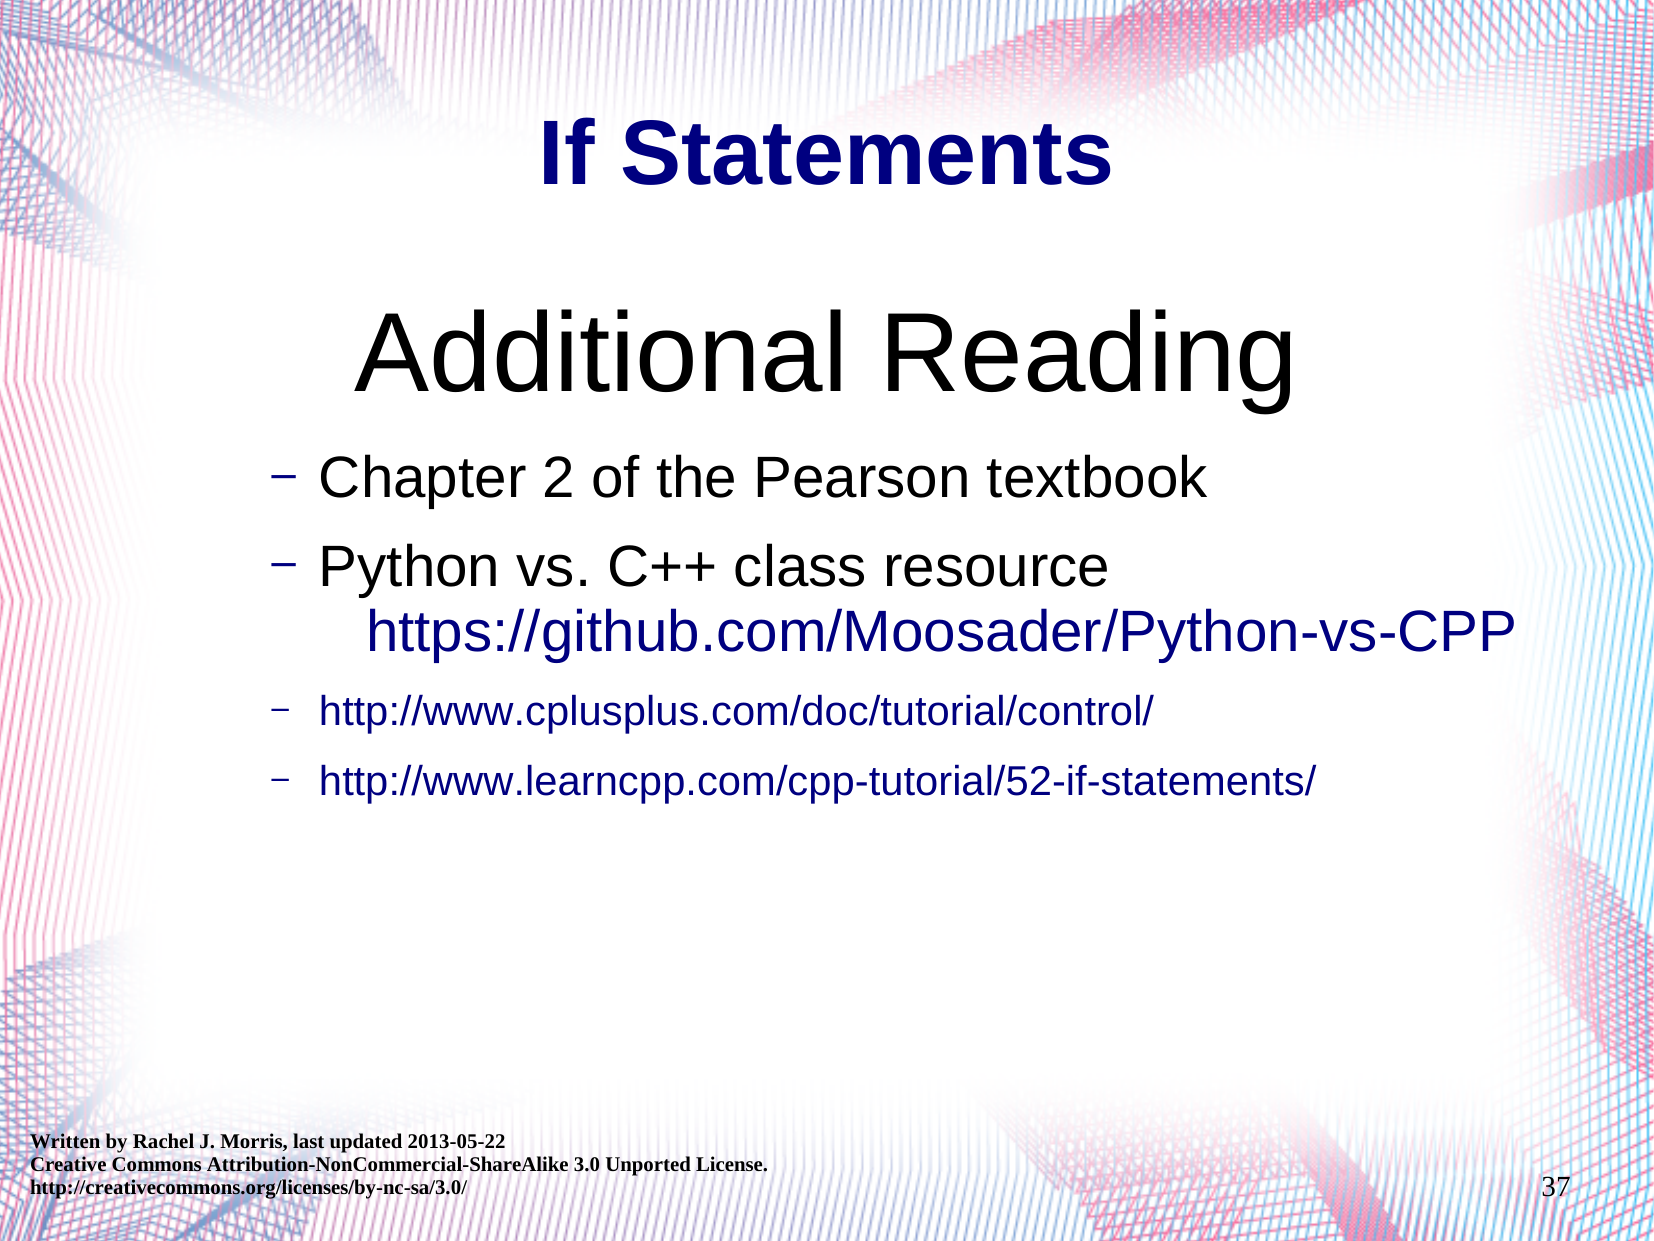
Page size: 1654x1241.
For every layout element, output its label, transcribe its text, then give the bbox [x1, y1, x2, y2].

list Additional Reading Chapter 2 of the Pearson textbook Python vs. C++ class resource https://github.com/Moosader/Python-vs-CPP http://www.cplusplus.com/doc/tutorial/control/ http://www.learncpp.com/cpp-tutorial/52-if-statements/ [82, 290, 1571, 1010]
picture [0, 0, 1654, 1241]
title If Statements [82, 49, 1571, 257]
